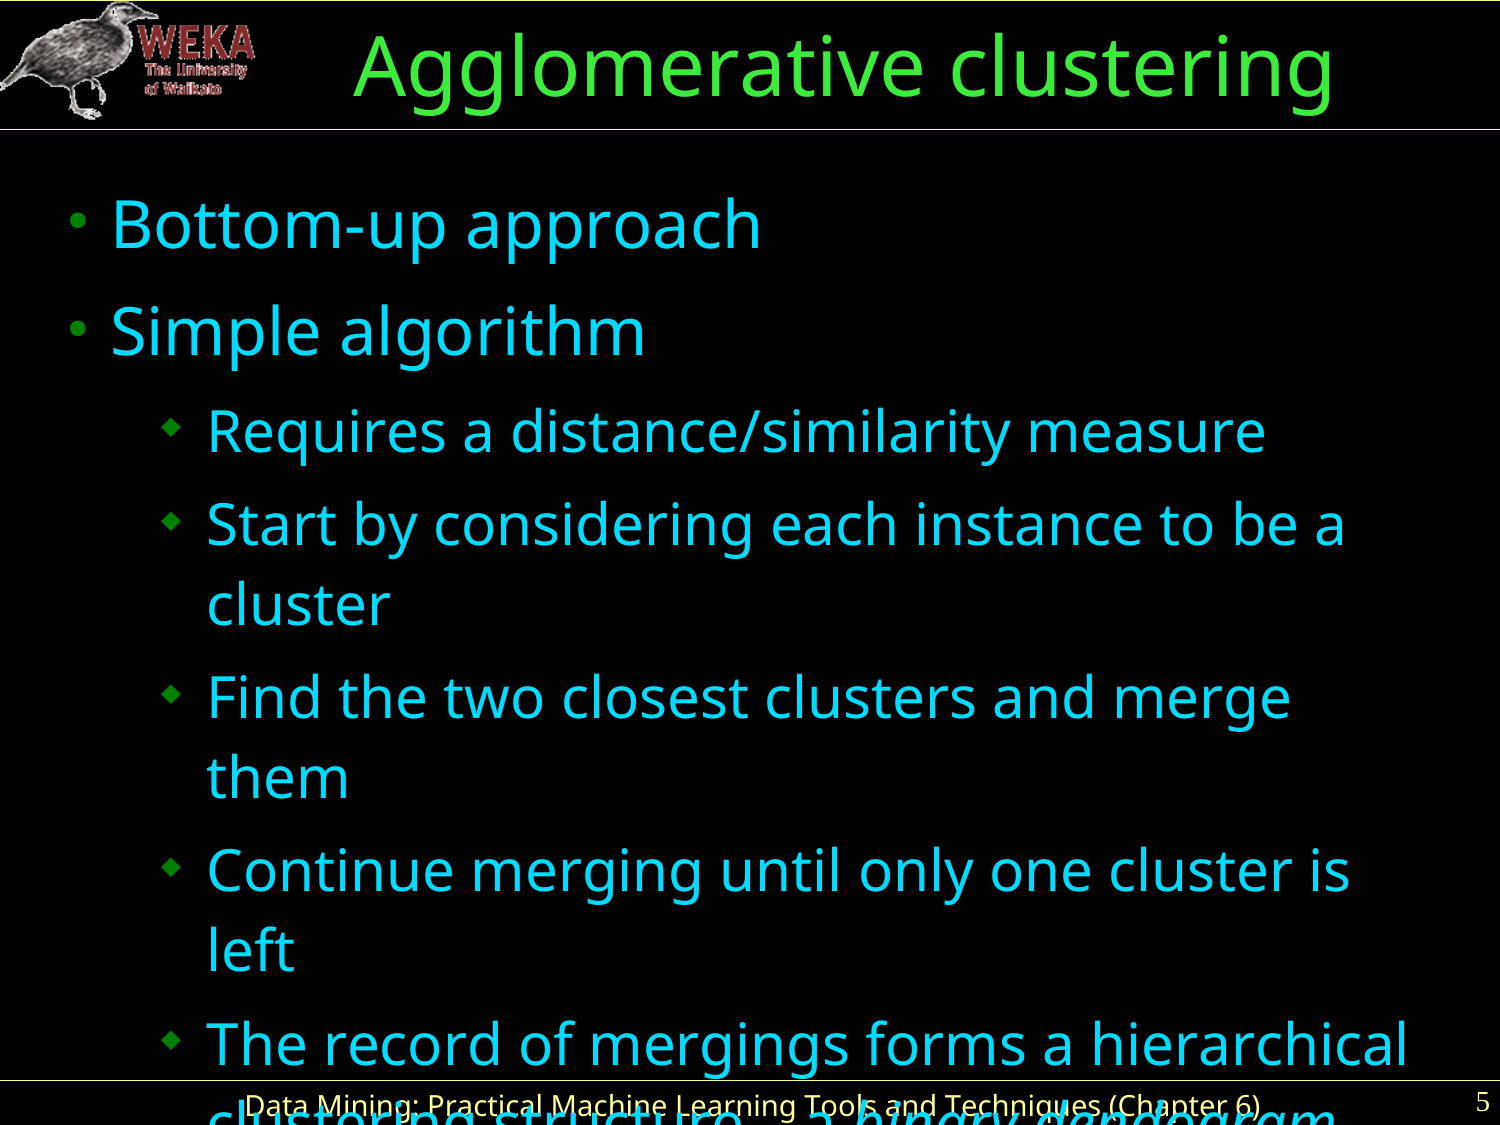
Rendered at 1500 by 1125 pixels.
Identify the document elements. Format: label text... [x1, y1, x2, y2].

picture [0, 1, 266, 129]
list Bottom-up approach Simple algorithm Requires a distance/similarity measure Start by considering each instance to be a cluster Find the two closest clusters and merge them Continue merging until only one cluster is left The record of mergings forms a hierarchical clustering structure – a binary dendogram [67, 177, 1418, 1093]
title Agglomerative clustering [353, 0, 1429, 159]
